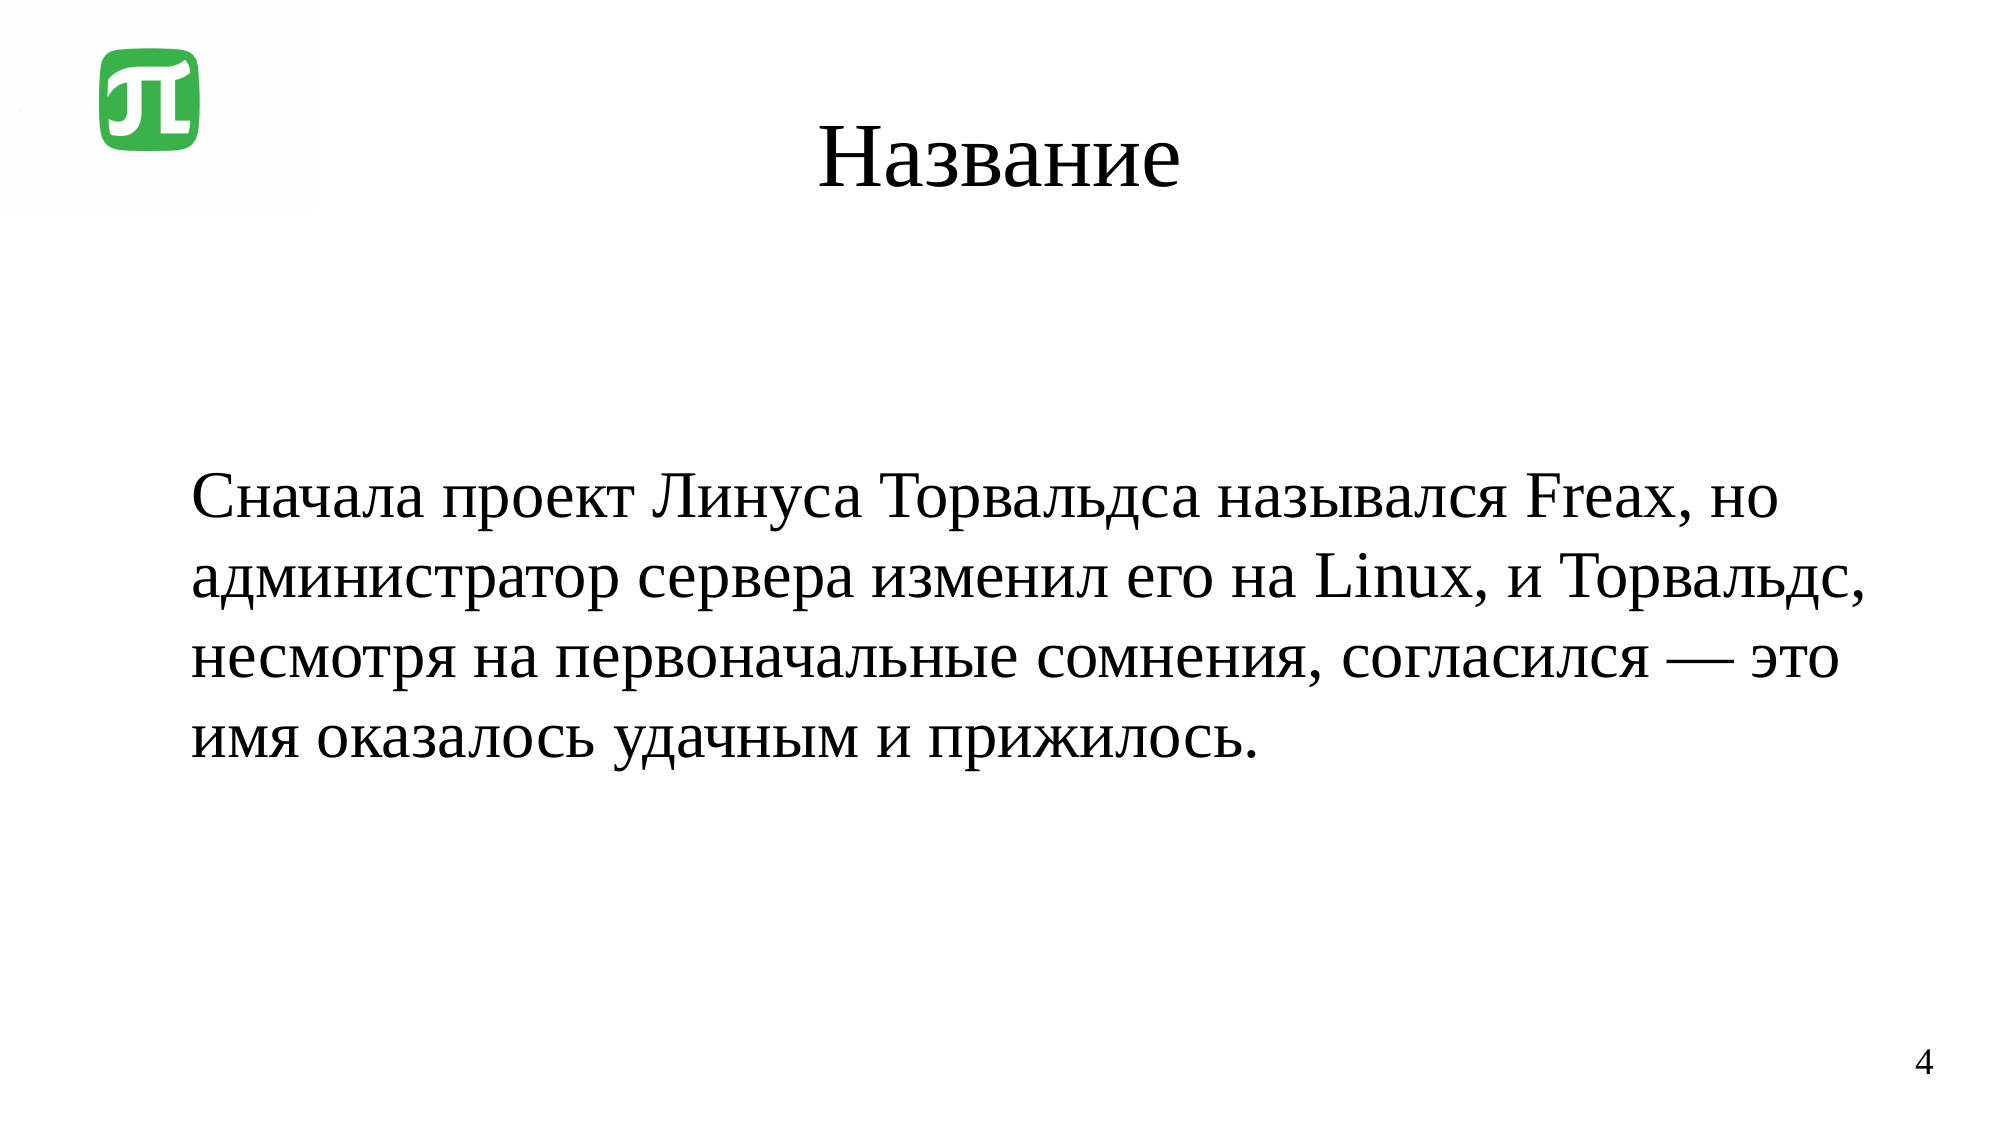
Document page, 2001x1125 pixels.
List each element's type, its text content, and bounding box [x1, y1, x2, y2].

title Название [137, 47, 1863, 266]
list Сначала проект Линуса Торвальдса назывался Freax, но администратор сервера изменил его на Linux, и Торвальдс, несмотря на первоначальные сомнения, согласился — это имя оказалось удачным и прижилось. [105, 443, 1890, 916]
picture [0, 0, 315, 211]
text_box 4 [1900, 1033, 1949, 1090]
